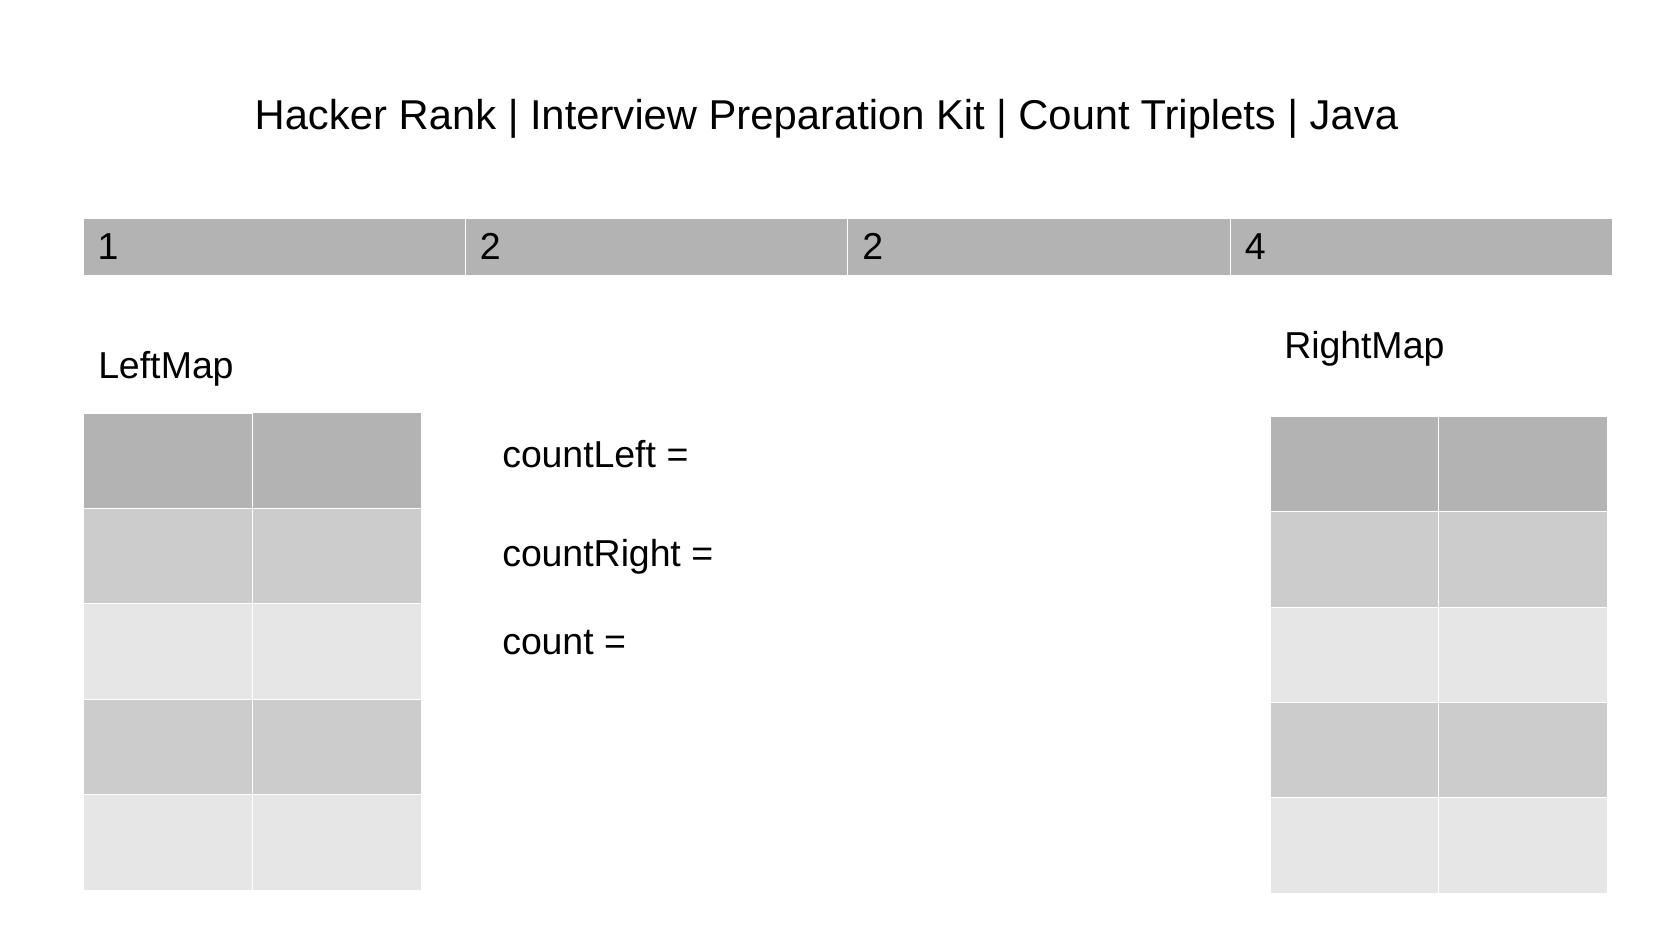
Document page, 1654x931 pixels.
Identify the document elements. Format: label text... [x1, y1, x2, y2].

table_cell [1439, 608, 1607, 702]
table_cell [1271, 512, 1438, 607]
text_box countLeft = [487, 426, 863, 525]
table_header [84, 437, 252, 508]
text_box RightMap [1269, 317, 1487, 416]
table_cell [84, 795, 252, 890]
table_cell [253, 604, 421, 699]
table_cell [84, 509, 252, 603]
table_header [253, 413, 421, 508]
table_cell [253, 509, 421, 603]
table_cell [1271, 608, 1438, 702]
table_cell [1439, 798, 1607, 893]
text_box count = [487, 613, 863, 713]
table_header [1439, 417, 1607, 511]
table_cell [84, 604, 252, 699]
table_header 1 [84, 219, 465, 275]
text_box LeftMap [83, 337, 301, 437]
table_cell [84, 700, 252, 794]
table_header [1271, 417, 1438, 511]
table_cell [1271, 798, 1438, 893]
table_header 4 [1231, 219, 1612, 275]
title Hacker Rank | Interview Preparation Kit | Count Triplets | Java [82, 37, 1571, 193]
table_header 2 [466, 219, 847, 275]
table_cell [253, 700, 421, 794]
text_box countRight = [487, 525, 863, 613]
table_header 2 [848, 219, 1230, 275]
table_cell [1439, 512, 1607, 607]
table_cell [1439, 703, 1607, 797]
table_cell [1271, 703, 1438, 797]
table_cell [253, 795, 421, 890]
